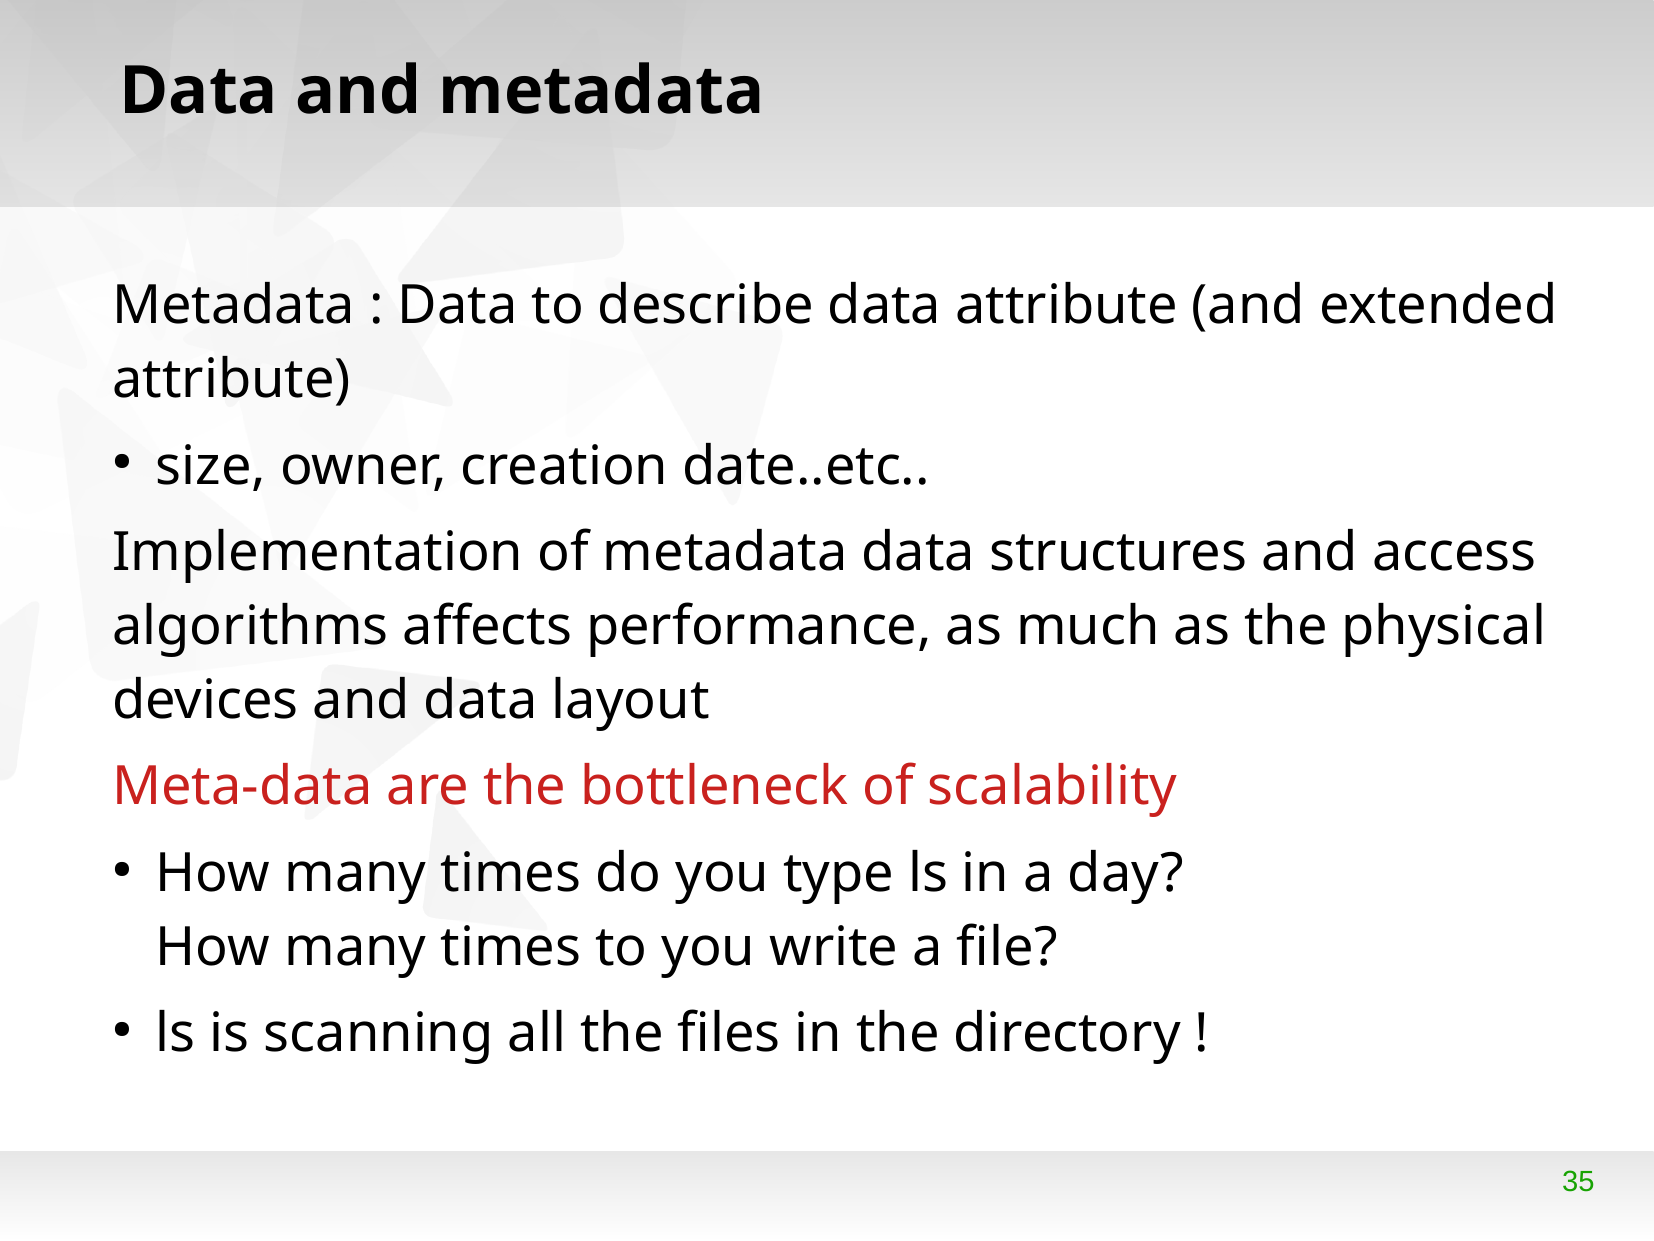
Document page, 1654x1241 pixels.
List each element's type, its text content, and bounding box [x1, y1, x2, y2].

title Data and metadata [119, 0, 1466, 192]
list Metadata : Data to describe data attribute (and extended attribute) size, owner, creation date..etc.. Implementation of metadata data structures and access algorithms affects performance, as much as the physical devices and data layout Meta-data are the bottleneck of scalability How many times do you type ls in a day? How many times to you write a file? ls is scanning all the files in the directory ! [112, 265, 1648, 991]
picture [0, 0, 783, 931]
